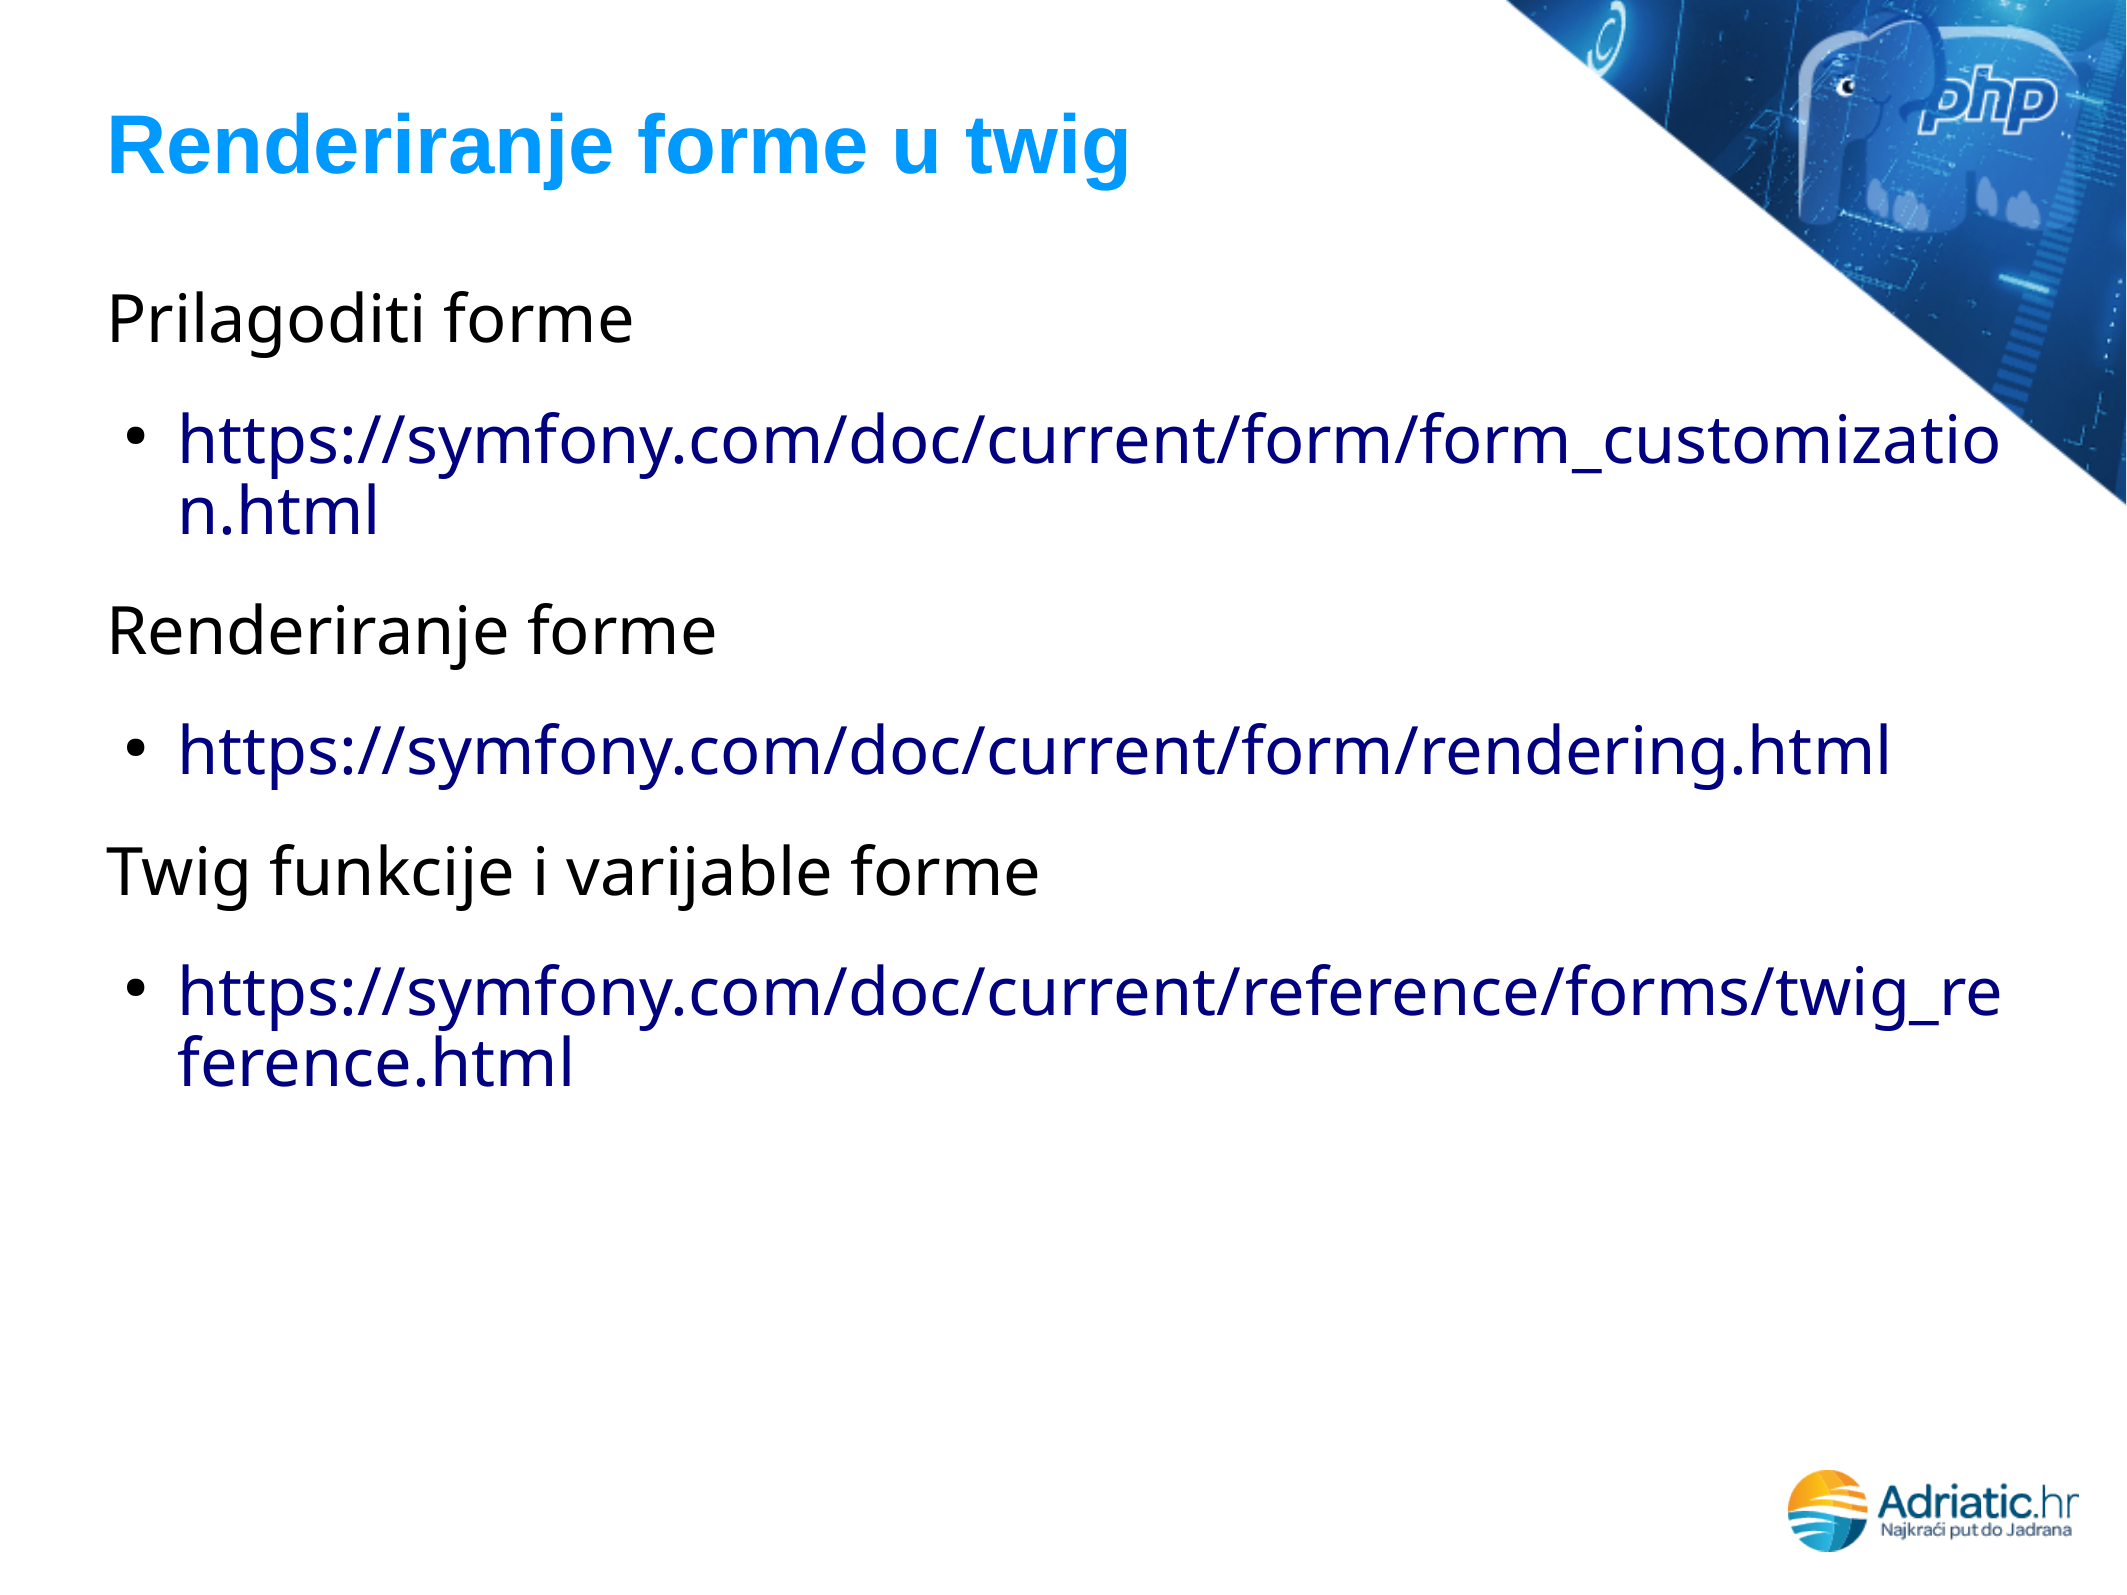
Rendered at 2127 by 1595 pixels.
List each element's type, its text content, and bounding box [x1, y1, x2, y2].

picture [1505, 0, 2127, 625]
picture [1788, 1470, 2079, 1552]
title Renderiranje forme u twig [106, 70, 1630, 219]
list Prilagoditi forme https://symfony.com/doc/current/form/form_customization.html Renderiranje forme https://symfony.com/doc/current/form/rendering.html Twig funkcije i varijable forme https://symfony.com/doc/current/reference/forms/twig_reference.html [106, 271, 2020, 1453]
